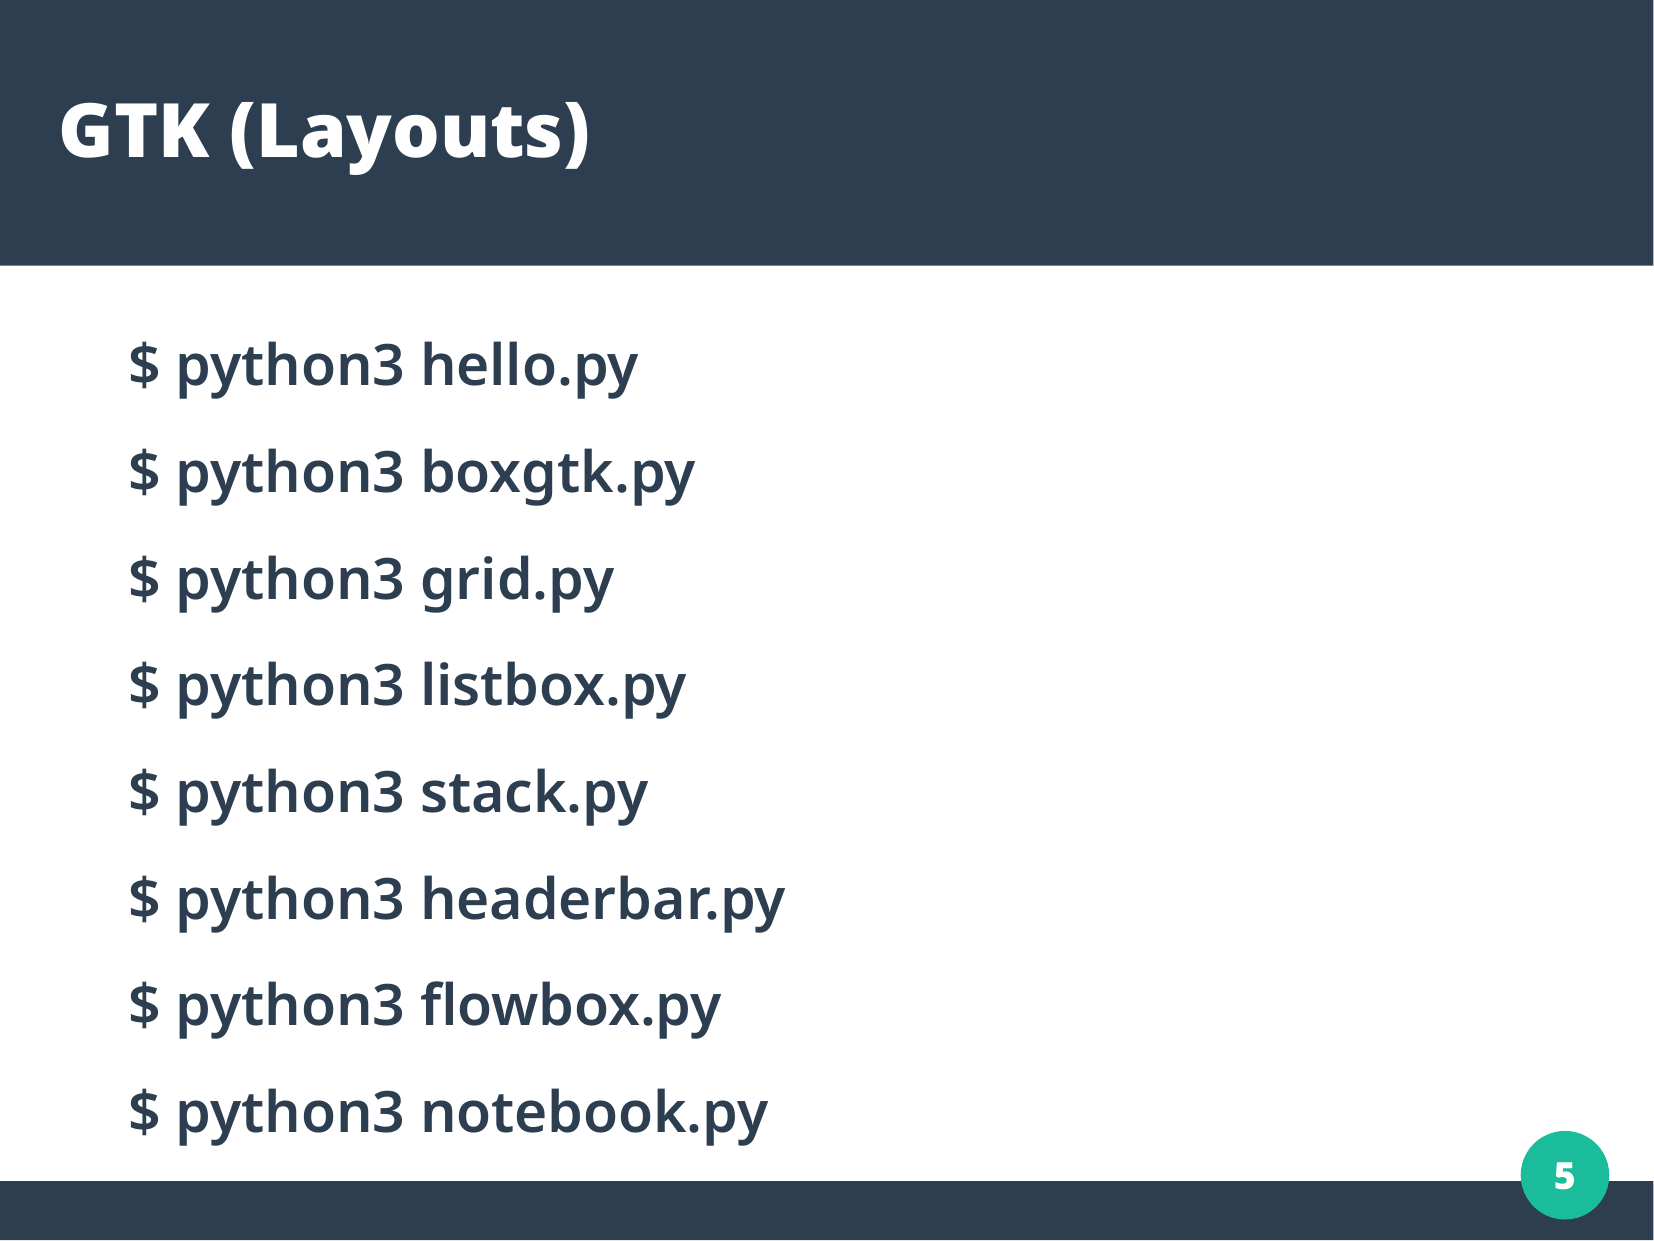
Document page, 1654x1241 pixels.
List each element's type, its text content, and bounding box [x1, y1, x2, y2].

list $ python3 hello.py $ python3 boxgtk.py $ python3 grid.py $ python3 listbox.py $ python3 stack.py $ python3 headerbar.py $ python3 flowbox.py $ python3 notebook.py [59, 324, 1595, 1152]
title GTK (Layouts) [59, 49, 1595, 207]
